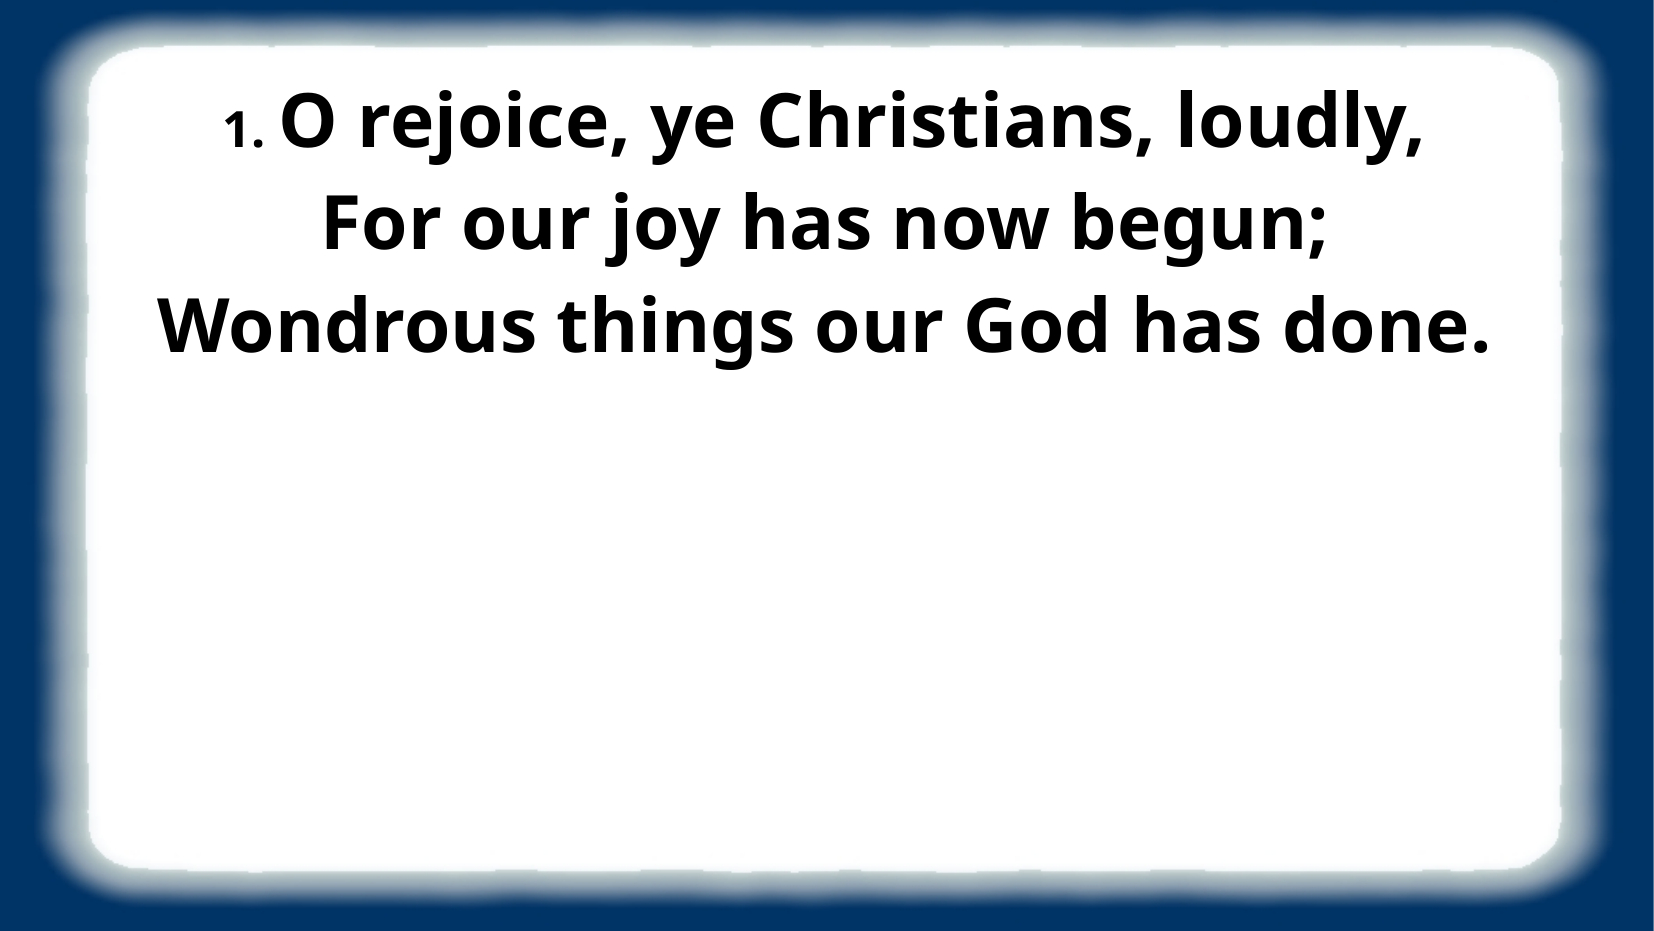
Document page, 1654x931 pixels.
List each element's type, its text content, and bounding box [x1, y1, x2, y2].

text_box 1. O rejoice, ye Christians, loudly, For our joy has now begun; Wondrous things our God has done. [120, 60, 1531, 375]
picture [0, 0, 1654, 931]
